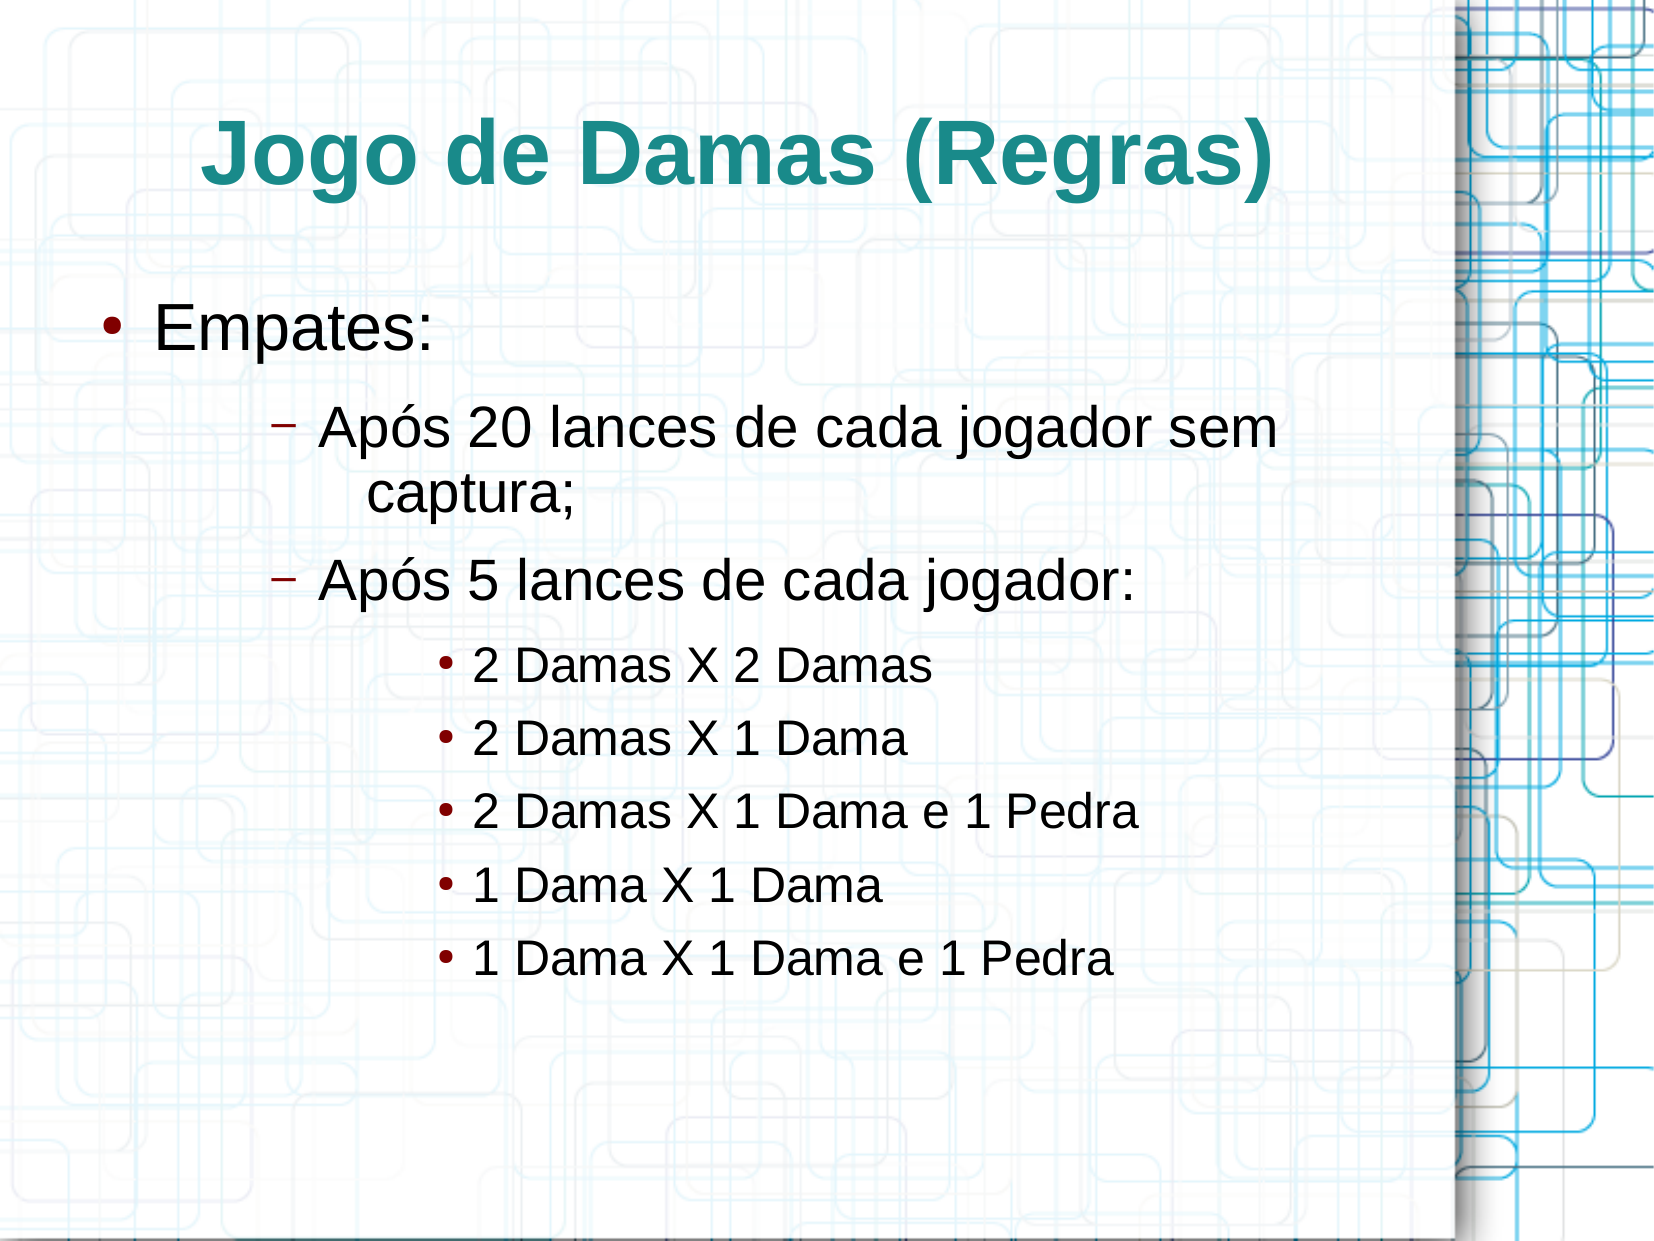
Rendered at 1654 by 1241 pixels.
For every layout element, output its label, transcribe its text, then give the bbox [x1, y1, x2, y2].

title Jogo de Damas (Regras) [59, 49, 1418, 257]
list Empates: Após 20 lances de cada jogador sem captura; Após 5 lances de cada jogador: 2 Damas X 2 Damas 2 Damas X 1 Dama 2 Damas X 1 Dama e 1 Pedra 1 Dama X 1 Dama 1 Dama X 1 Dama e 1 Pedra [82, 290, 1418, 1010]
picture [0, 0, 1654, 1241]
